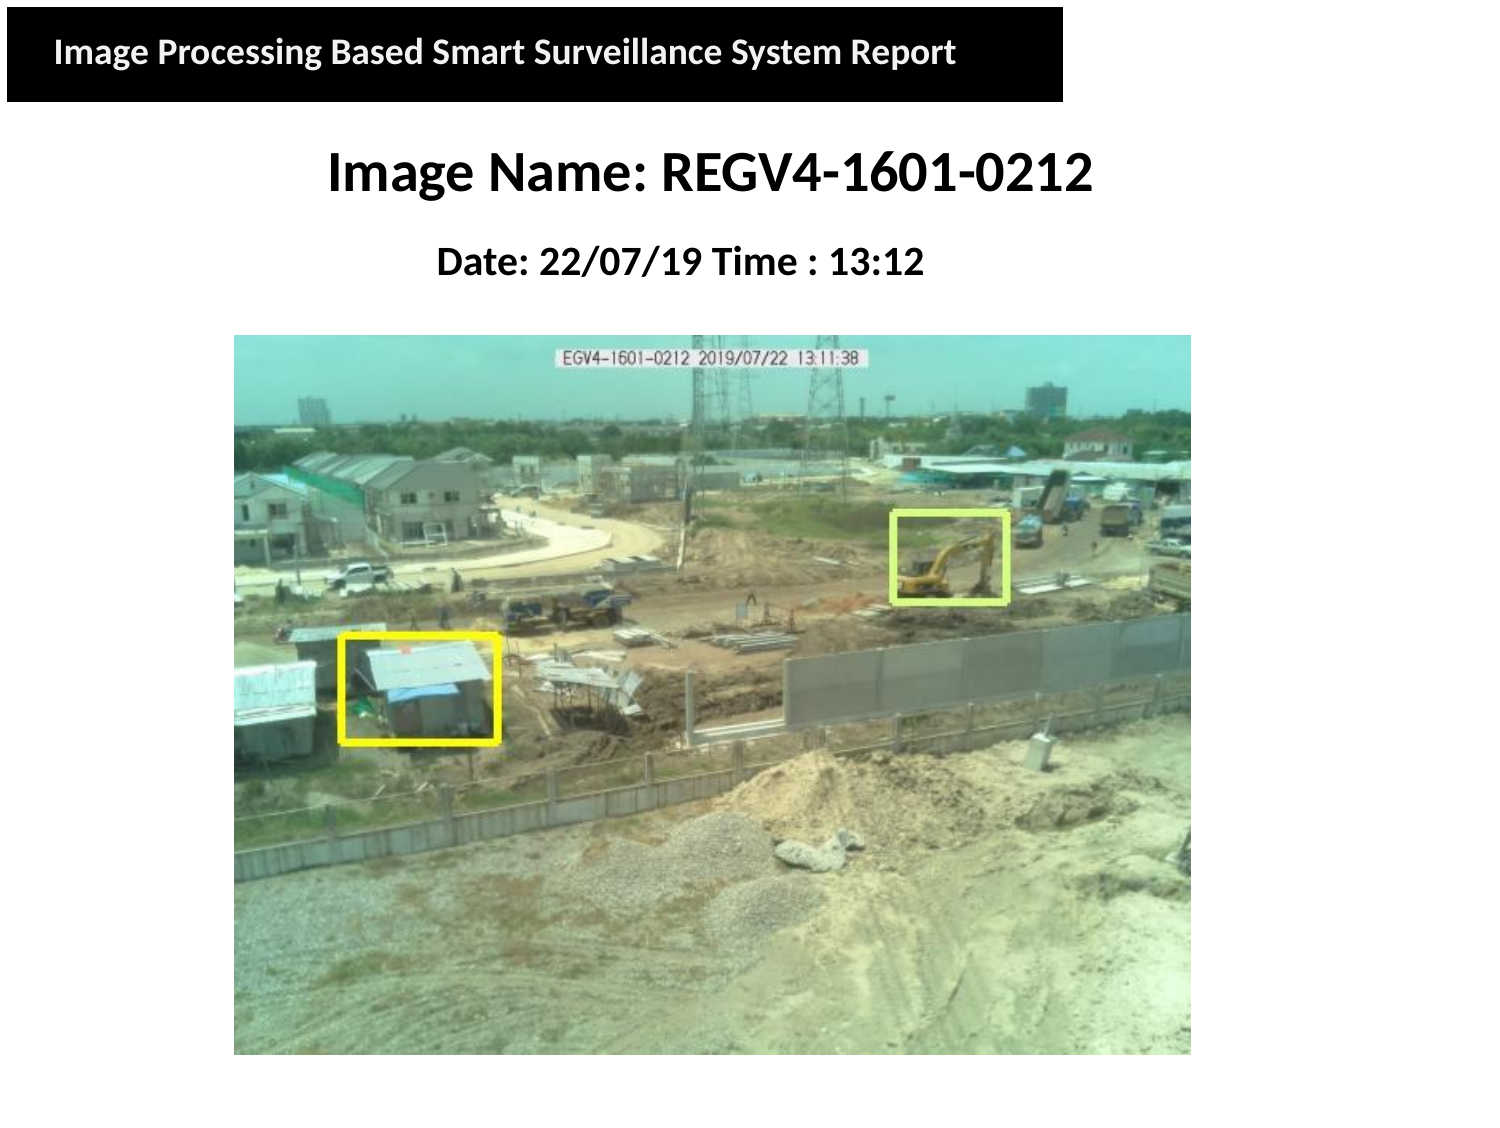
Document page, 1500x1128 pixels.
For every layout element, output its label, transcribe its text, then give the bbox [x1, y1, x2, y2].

picture [7, 7, 1063, 102]
text_box Date: 22/07/19 Time : 13:12 [421, 234, 1360, 547]
picture [234, 335, 1191, 1055]
text_box Image Processing Based Smart Surveillance System Report [39, 23, 977, 180]
text_box Image Name: REGV4-1601-0212 [312, 140, 1251, 335]
